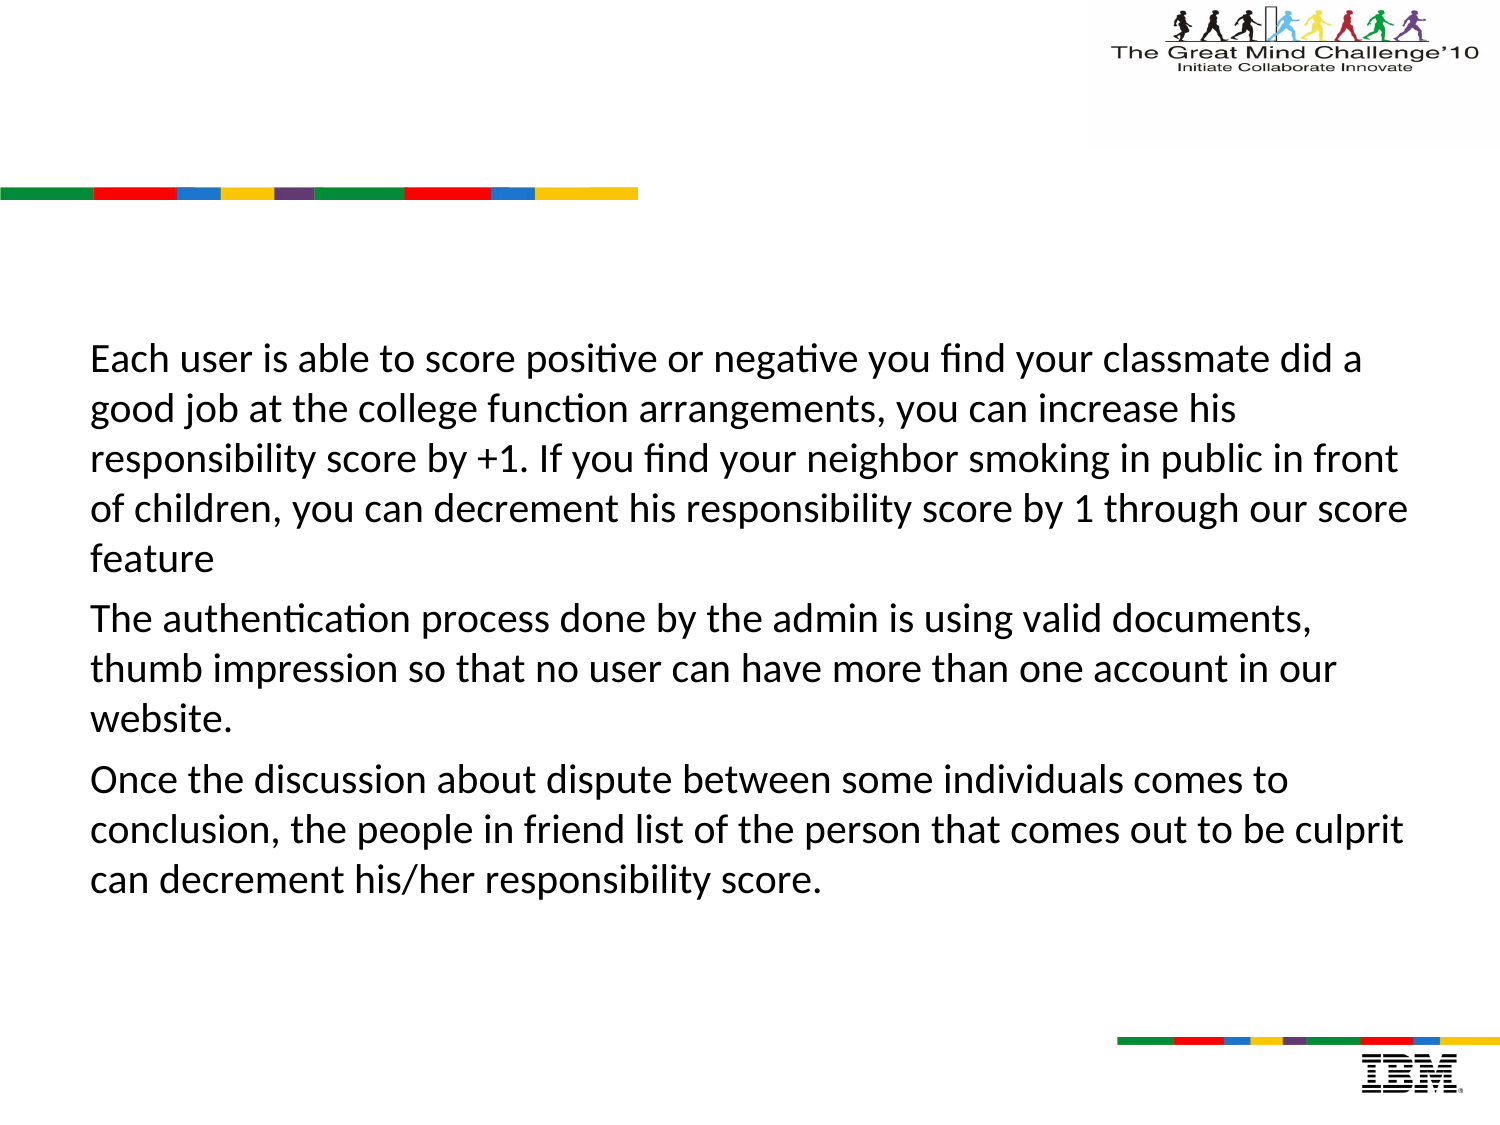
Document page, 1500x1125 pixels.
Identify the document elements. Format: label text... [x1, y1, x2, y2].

text_box Each user is able to score positive or negative you find your classmate did a good job at the college function arrangements, you can increase his responsibility score by +1. If you find your neighbor smoking in public in front of children, you can decrement his responsibility score by 1 through our score feature The authentication process done by the admin is using valid documents, thumb impression so that no user can have more than one account in our website. Once the discussion about dispute between some individuals comes to conclusion, the people in friend list of the person that comes out to be culprit can decrement his/her responsibility score. [75, 262, 1426, 1005]
picture [1117, 1037, 1500, 1045]
picture [1362, 1054, 1463, 1093]
picture [1087, 0, 1500, 150]
picture [0, 187, 638, 200]
